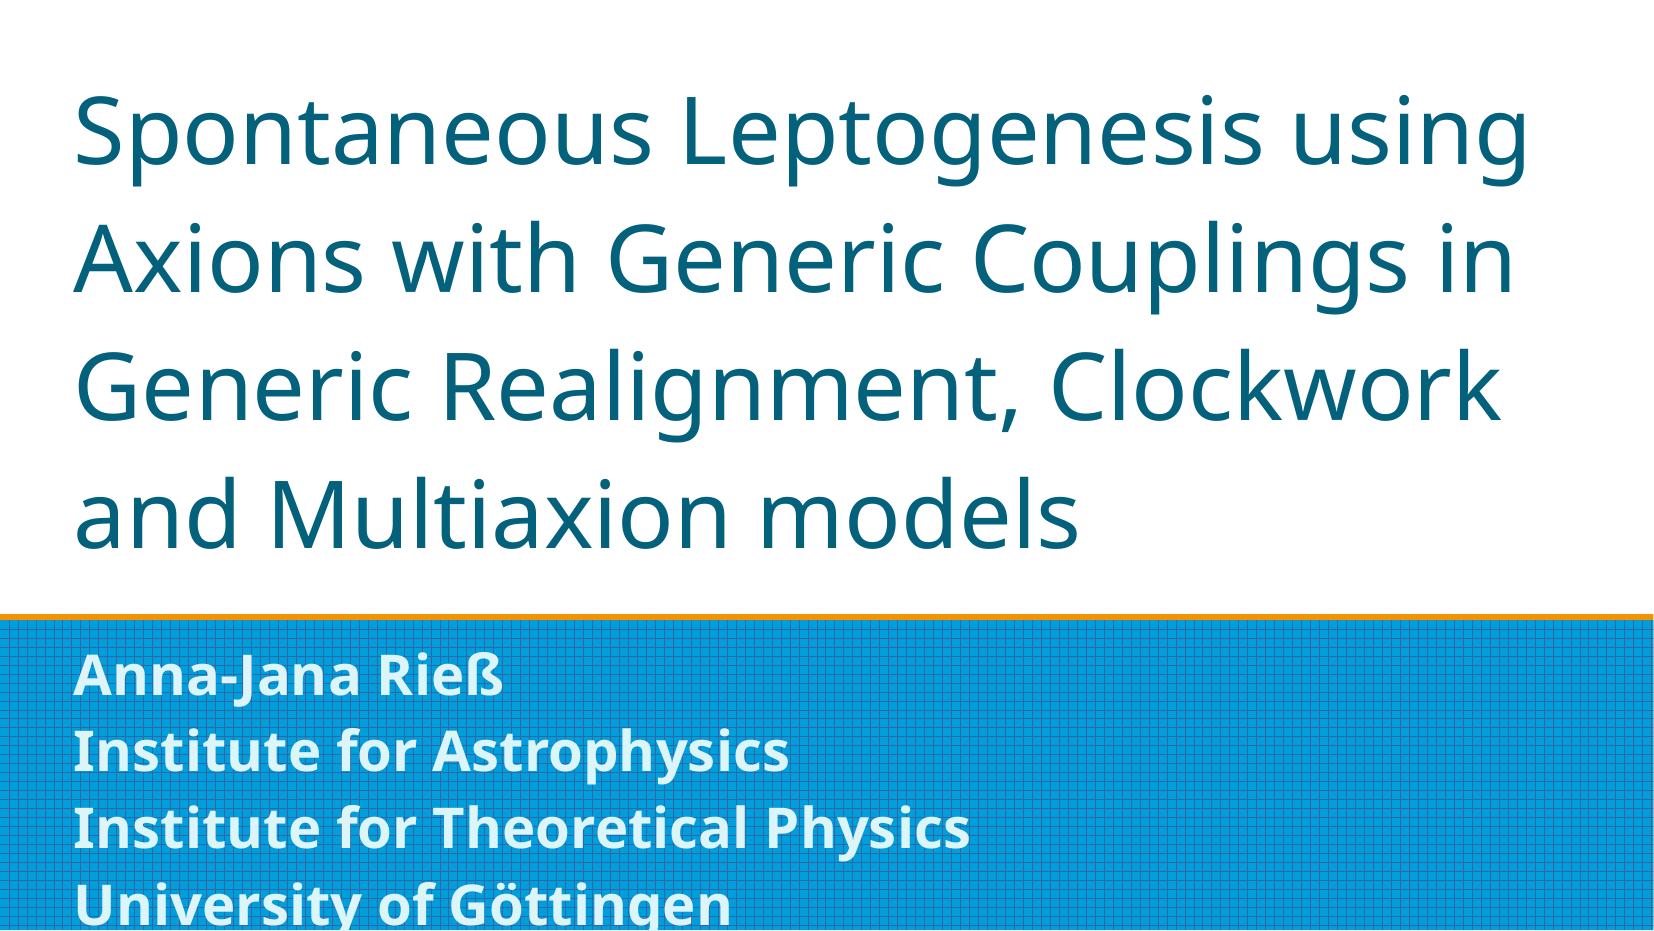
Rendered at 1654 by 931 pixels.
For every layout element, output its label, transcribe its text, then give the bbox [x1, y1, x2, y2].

subtitle Anna-Jana Rieß Institute for Astrophysics Institute for Theoretical Physics University of Göttingen [73, 634, 1551, 897]
title Spontaneous Leptogenesis using Axions with Generic Couplings in Generic Realignment, Clockwork and Multiaxion models [73, 44, 1551, 576]
